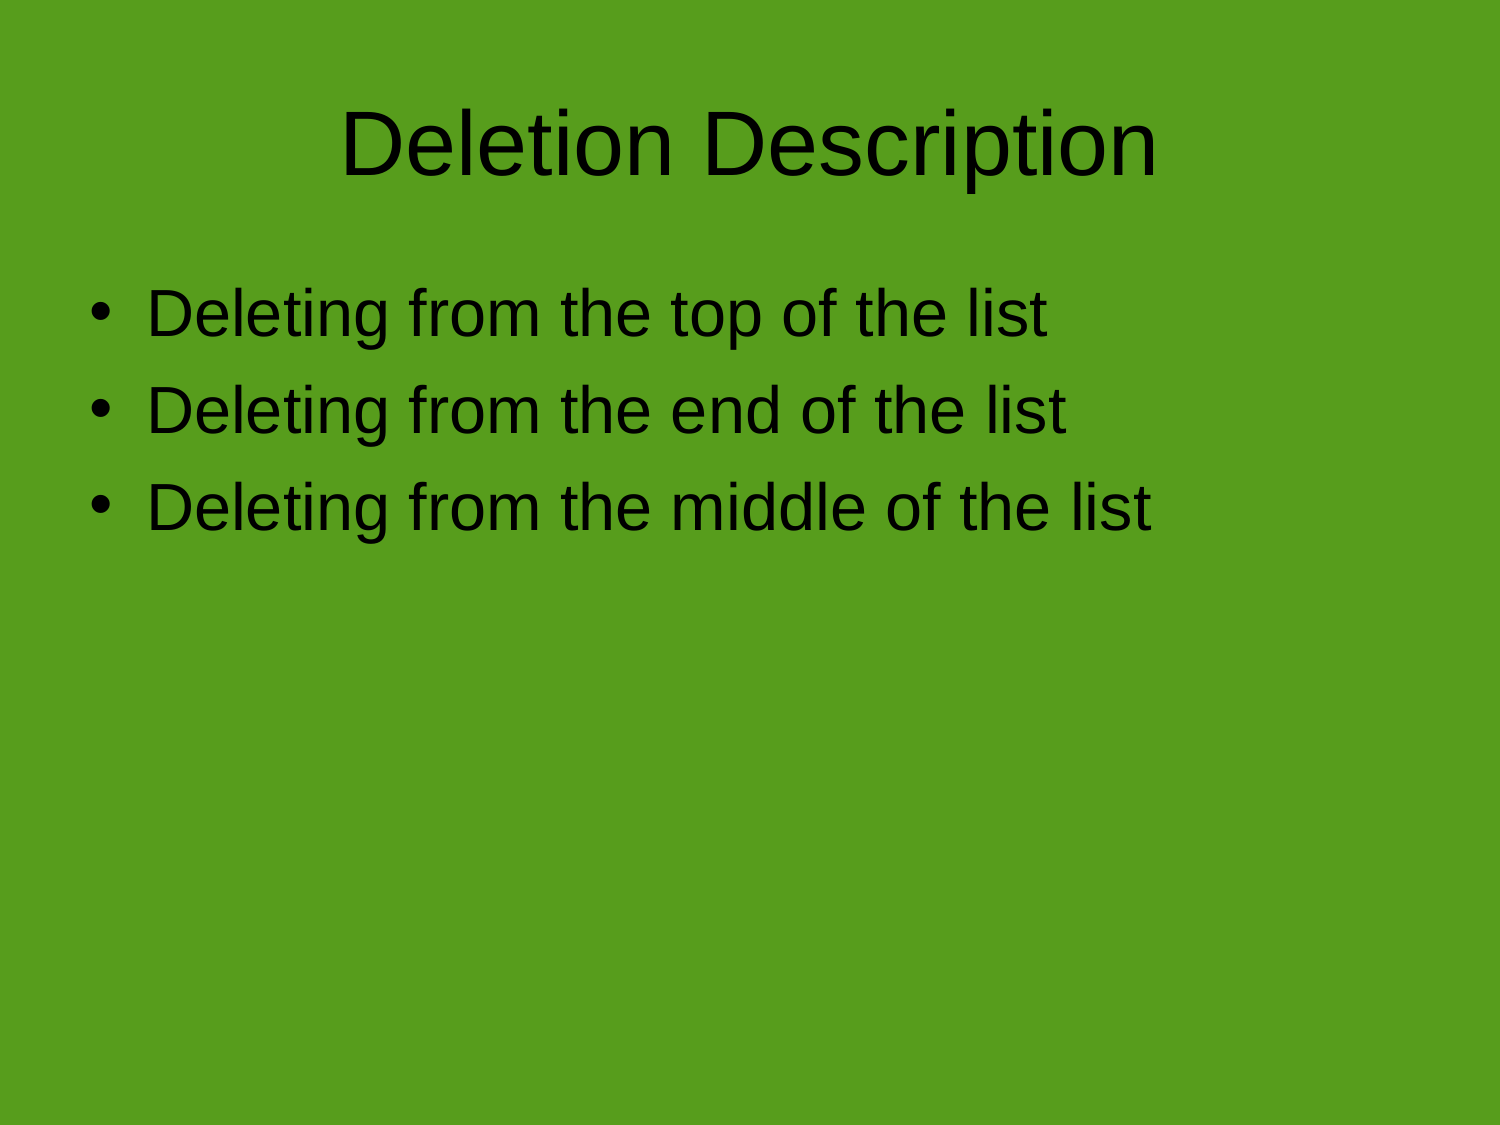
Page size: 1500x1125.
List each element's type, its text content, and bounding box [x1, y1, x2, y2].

list Deleting from the top of the list Deleting from the end of the list Deleting from the middle of the list [75, 262, 1426, 1005]
title Deletion Description [75, 45, 1426, 233]
